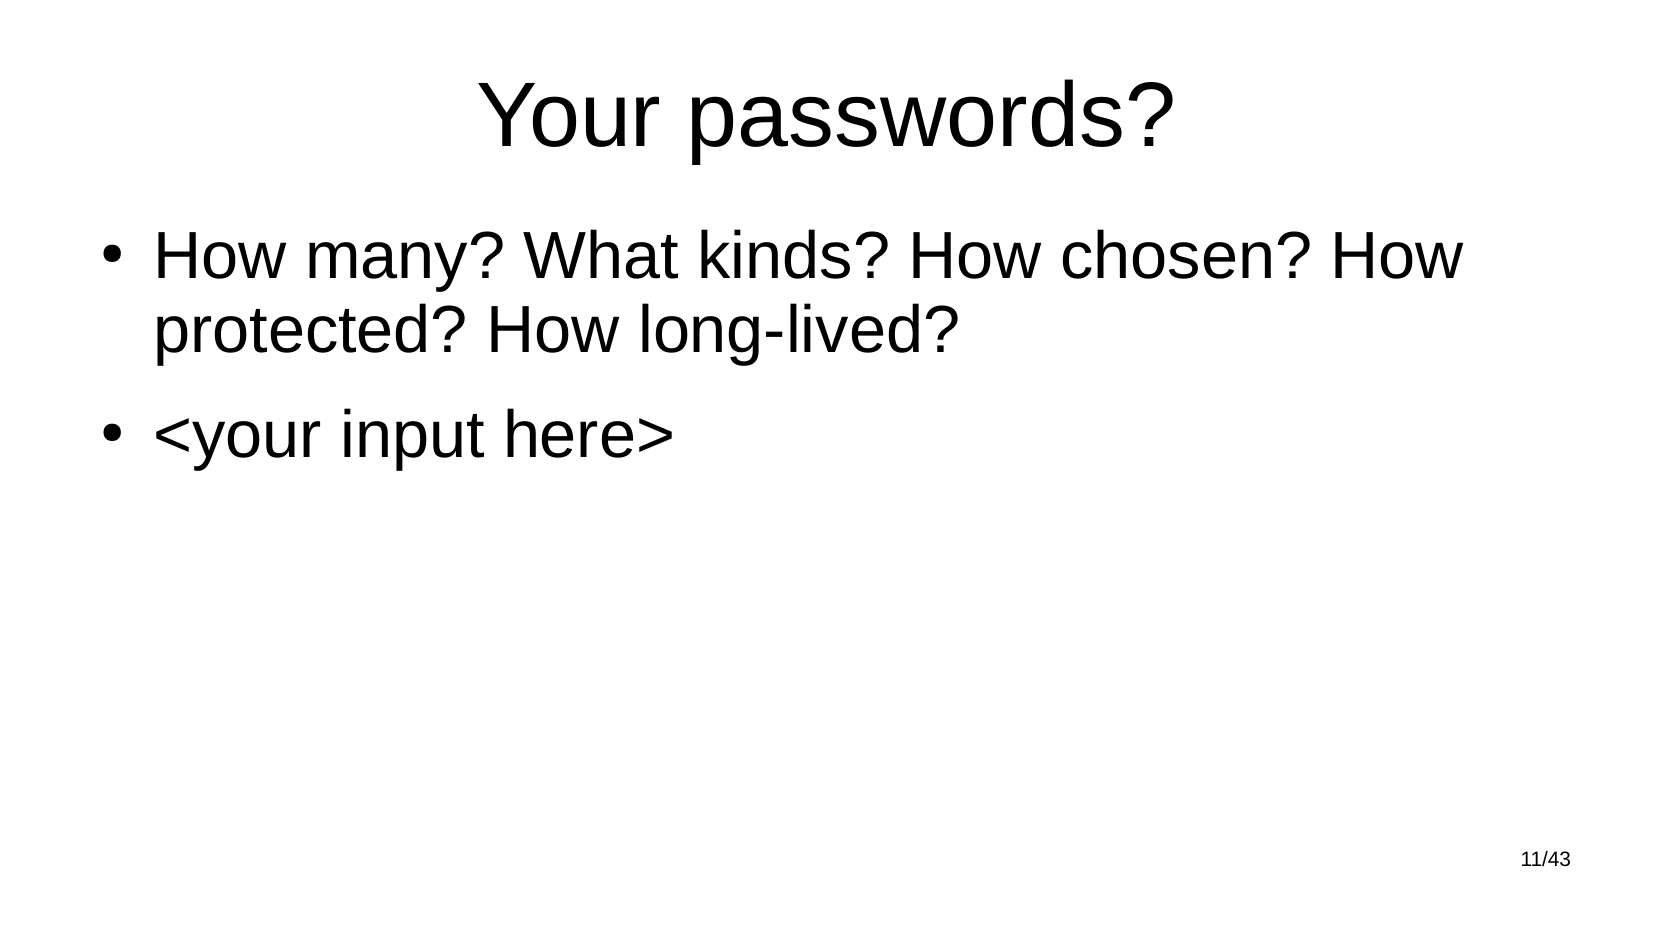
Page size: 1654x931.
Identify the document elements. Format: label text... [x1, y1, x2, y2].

title Your passwords? [82, 37, 1571, 193]
list How many? What kinds? How chosen? How protected? How long-lived? <your input here> [82, 217, 1571, 758]
